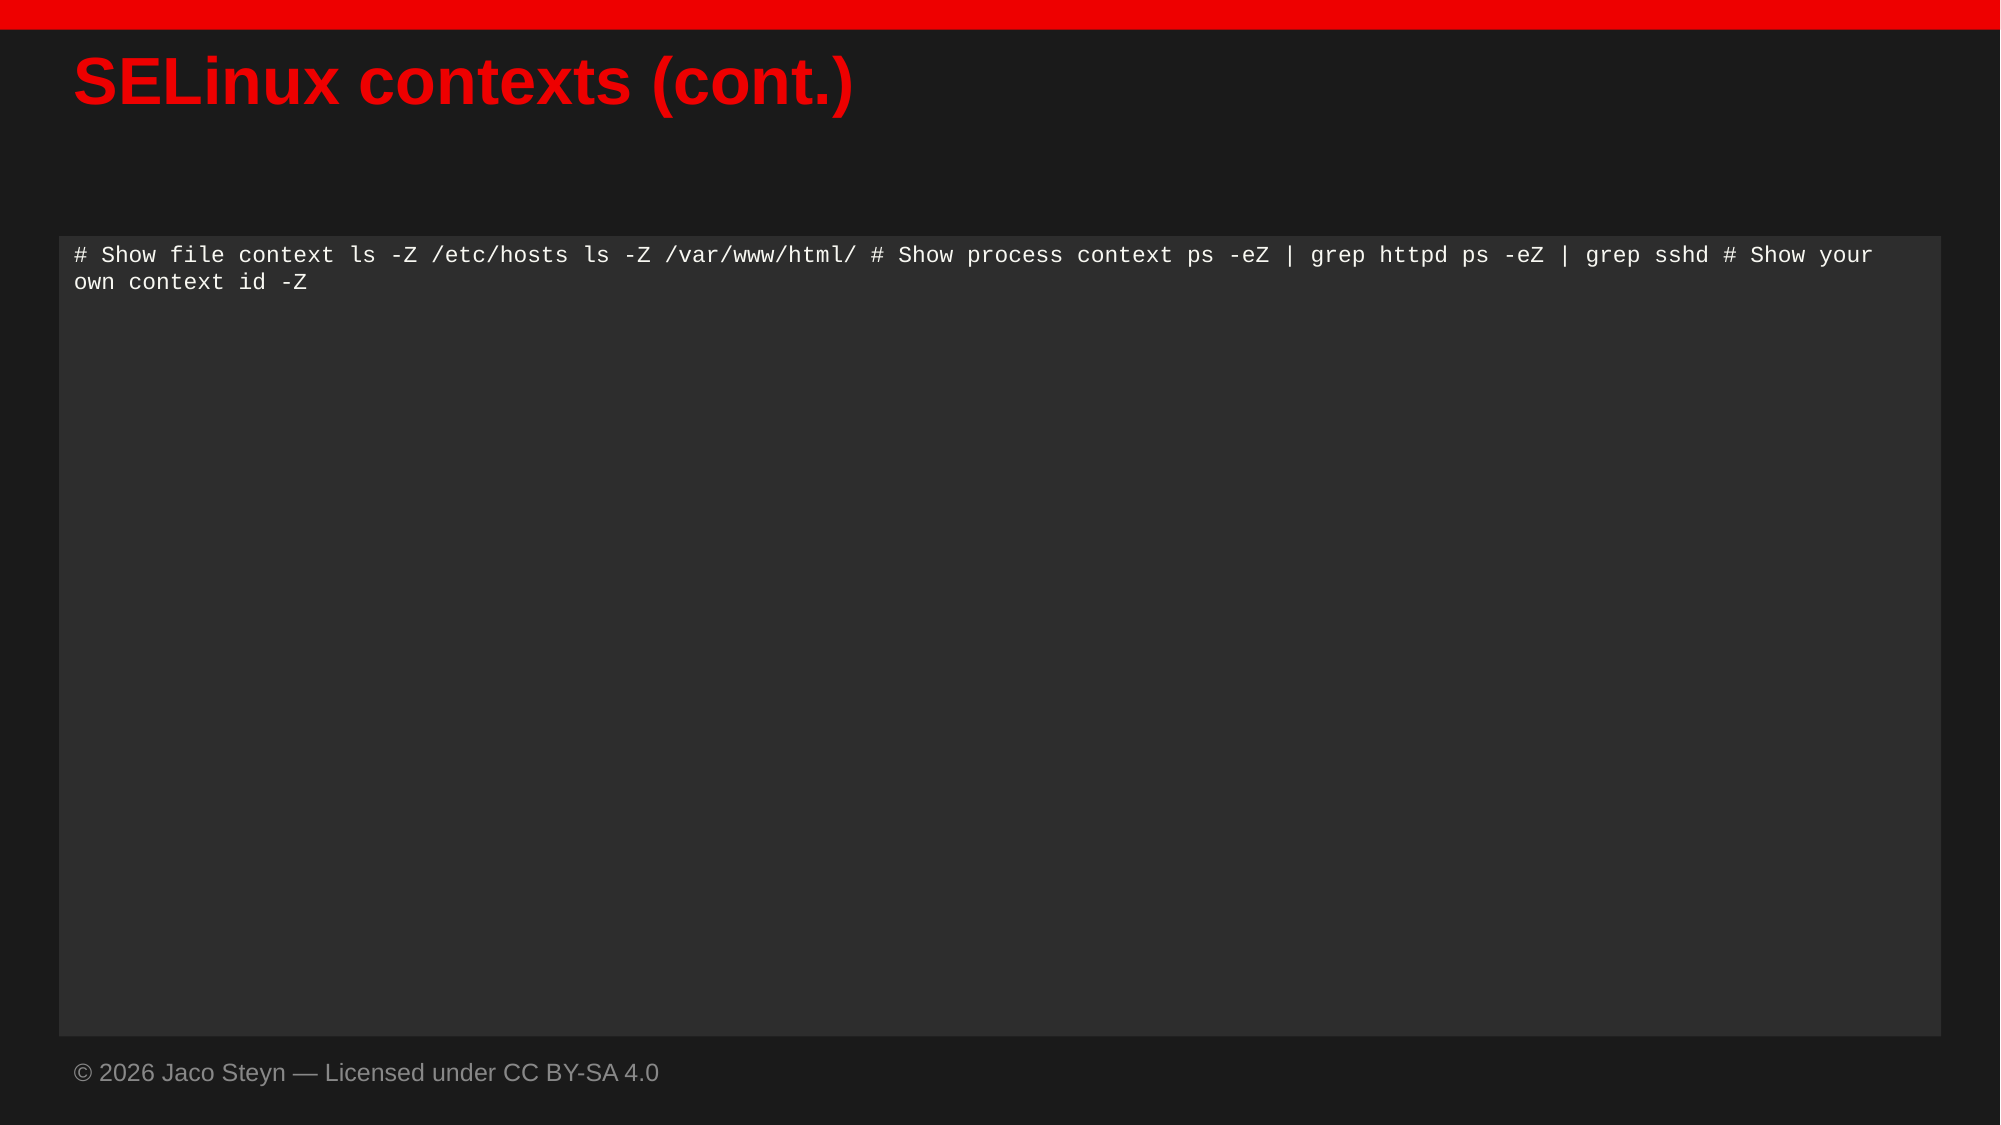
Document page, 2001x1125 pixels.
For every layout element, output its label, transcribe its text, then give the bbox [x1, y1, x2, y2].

text_box SELinux contexts (cont.) [59, 36, 1942, 208]
text_box [0, 0, 2001, 30]
text_box © 2026 Jaco Steyn — Licensed under CC BY-SA 4.0 [59, 1051, 1942, 1093]
text_box # Show file context ls -Z /etc/hosts ls -Z /var/www/html/ # Show process context ps -eZ | grep httpd ps -eZ | grep sshd # Show your own context id -Z [59, 236, 1942, 1037]
